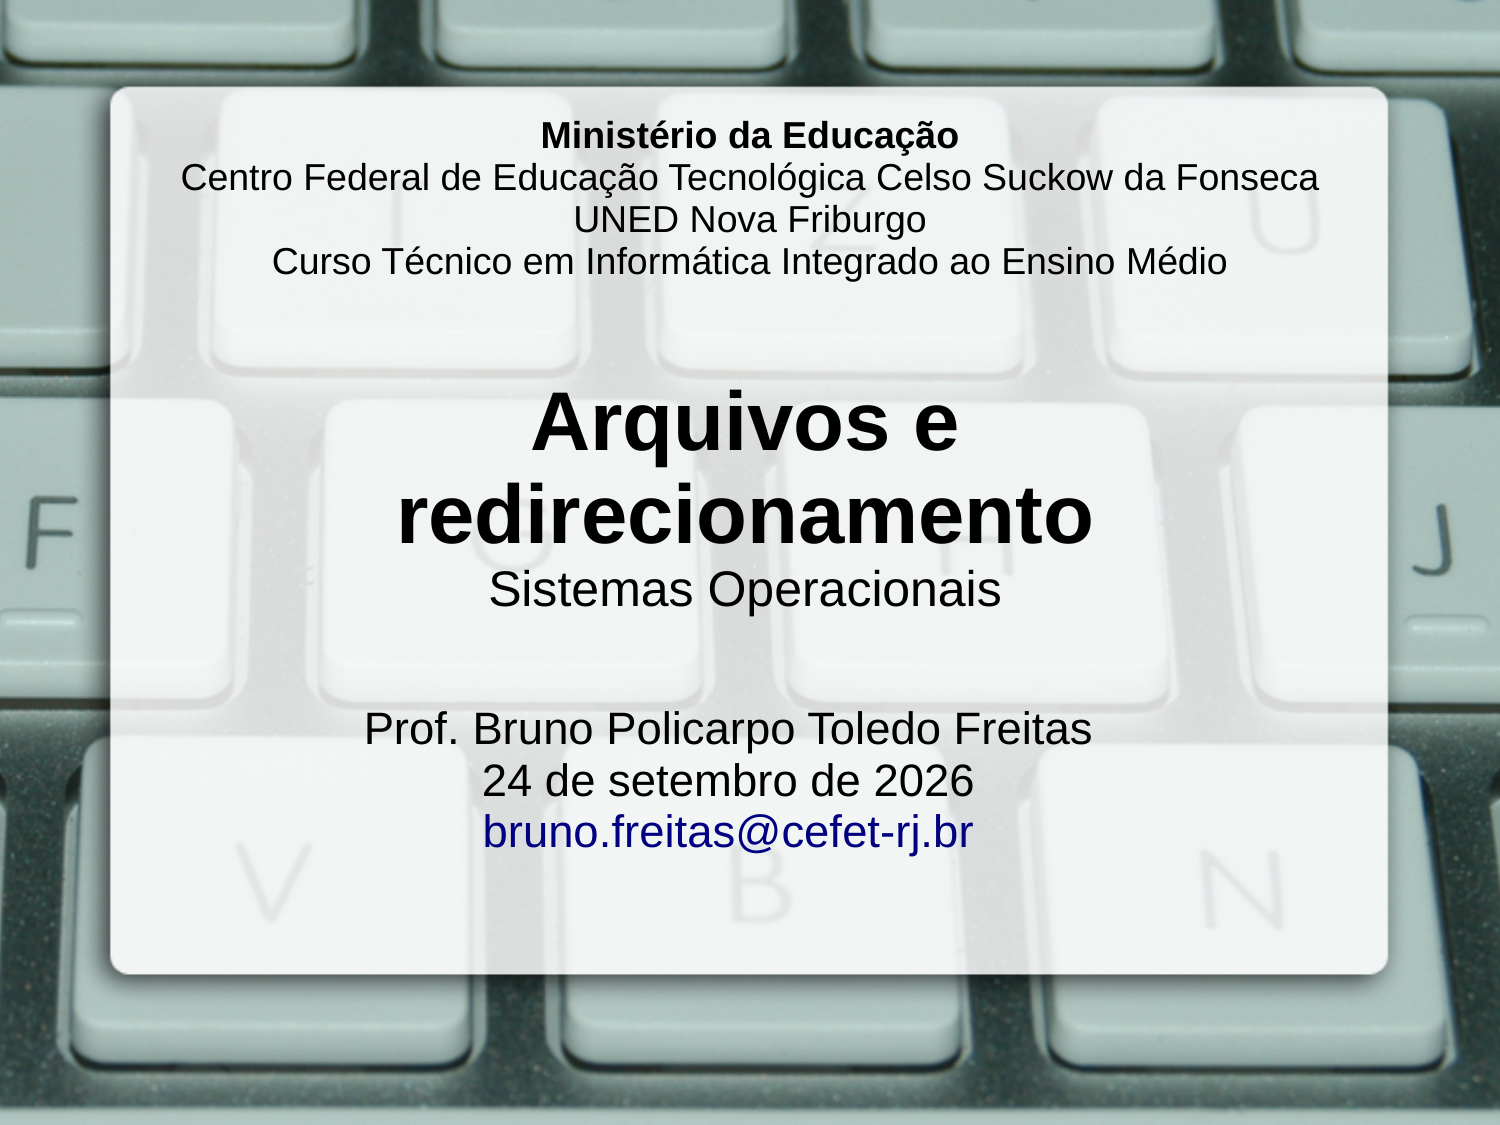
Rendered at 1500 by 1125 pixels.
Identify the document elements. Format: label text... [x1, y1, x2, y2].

text_box Arquivos e redirecionamento Sistemas Operacionais [155, 367, 1335, 638]
text_box Prof. Bruno Policarpo Toledo Freitas 22 de abril de 2020 bruno.freitas@cefet-rj.br [321, 696, 1136, 865]
text_box Ministério da Educação Centro Federal de Educação Tecnológica Celso Suckow da Fonseca UNED Nova Friburgo Curso Técnico em Informática Integrado ao Ensino Médio [129, 107, 1371, 332]
picture [0, 0, 1500, 1125]
